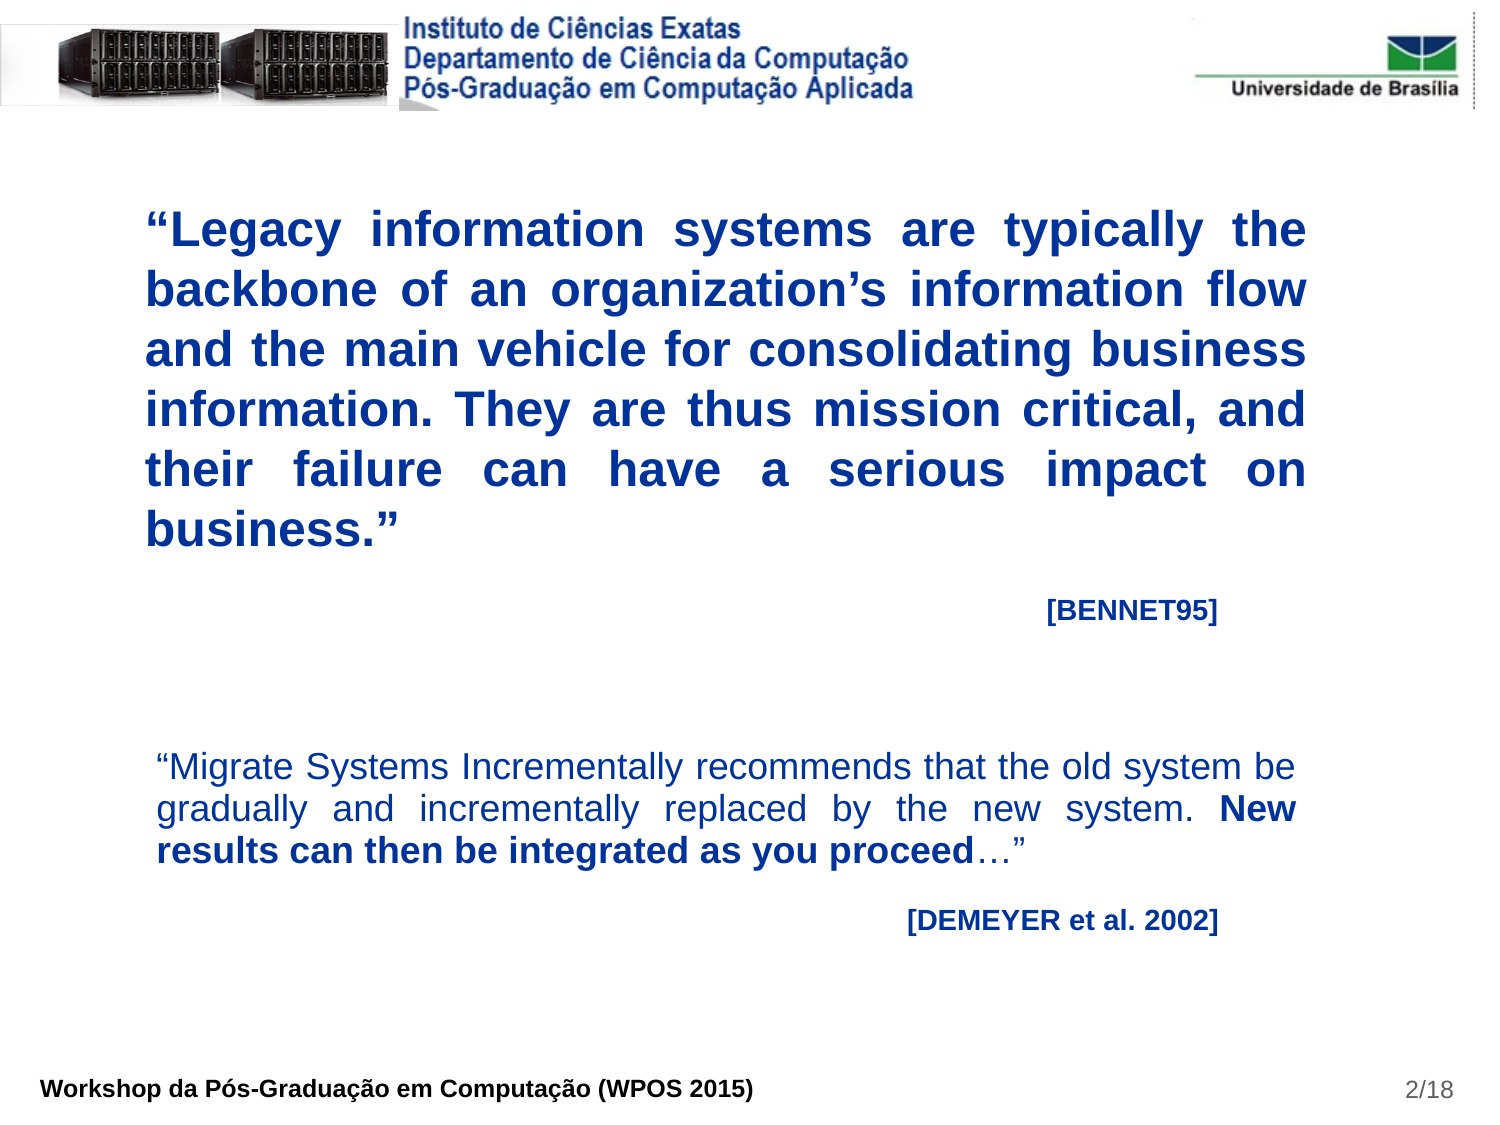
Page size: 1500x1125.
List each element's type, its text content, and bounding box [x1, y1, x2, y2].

text_box “Legacy information systems are typically the backbone of an organization’s information flow and the main vehicle for consolidating business information. They are thus mission critical, and their failure can have a serious impact on business.” [BENNET95] [129, 188, 1323, 550]
text_box Workshop da Pós-Graduação em Computação (WPOS 2015) [24, 1049, 1381, 1125]
text_box “Migrate Systems Incrementally recommends that the old system be gradually and incrementally replaced by the new system. New results can then be integrated as you proceed…” [DEMEYER et al. 2002] [106, 737, 1312, 945]
text_box <number>/18 [1381, 1049, 1487, 1125]
picture [0, 12, 1475, 111]
